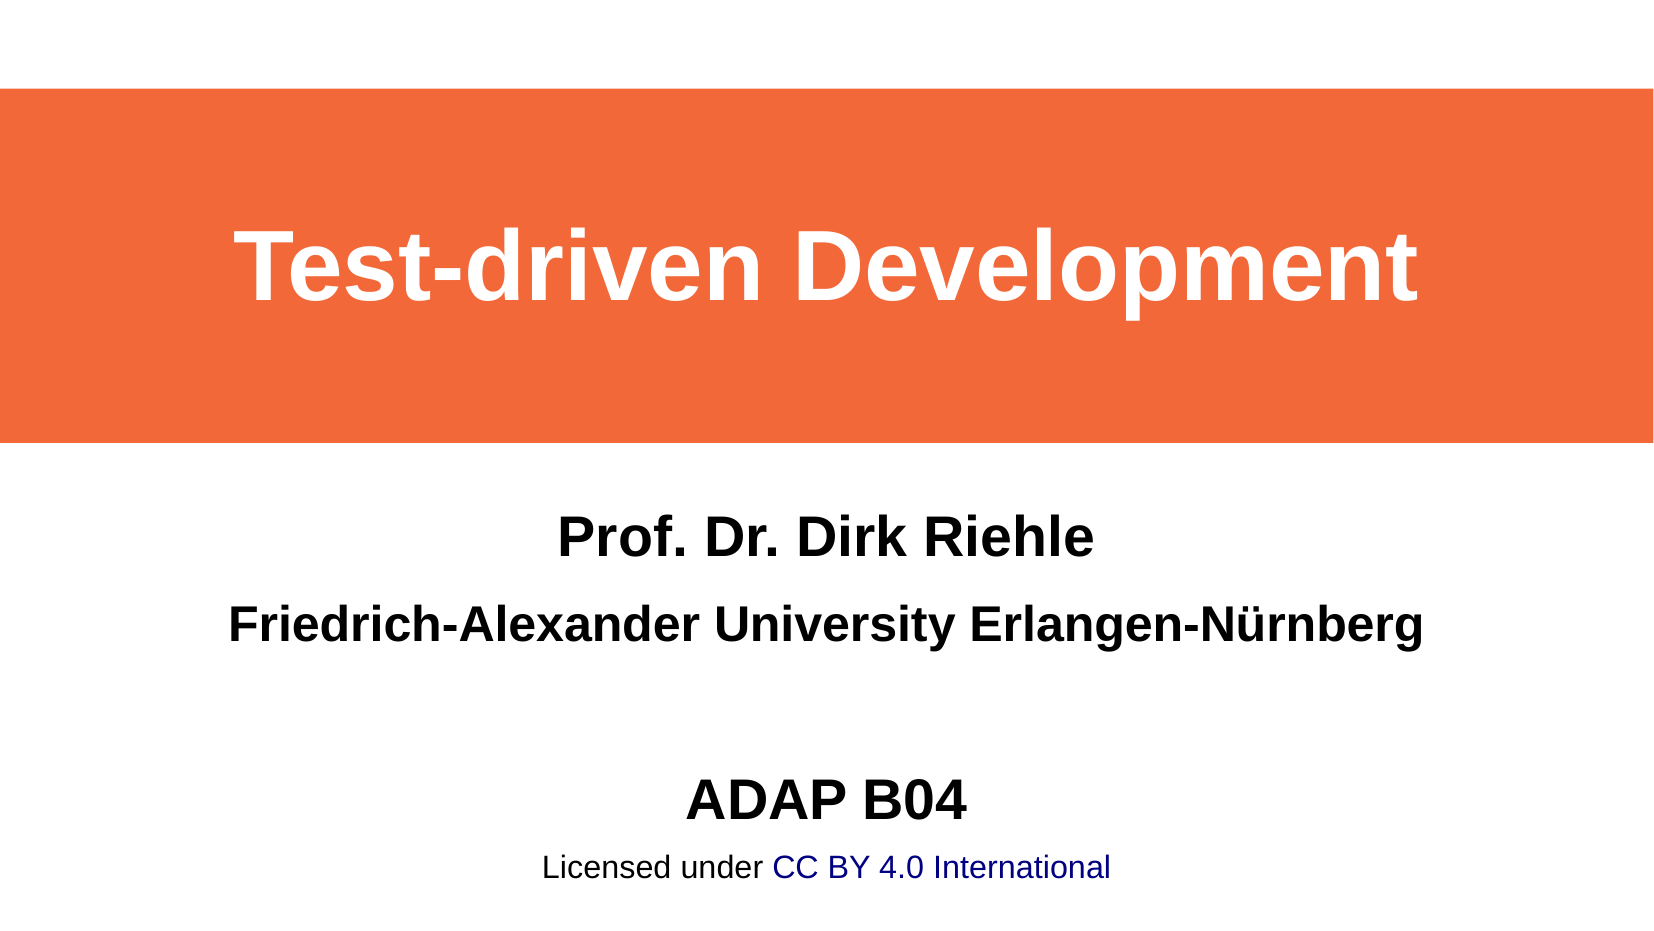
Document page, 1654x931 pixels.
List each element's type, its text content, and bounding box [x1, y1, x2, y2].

title Test-driven Development [0, 88, 1654, 443]
subtitle Prof. Dr. Dirk Riehle Friedrich-Alexander University Erlangen-Nürnberg ADAP B04 Licensed under CC BY 4.0 International [29, 472, 1625, 886]
